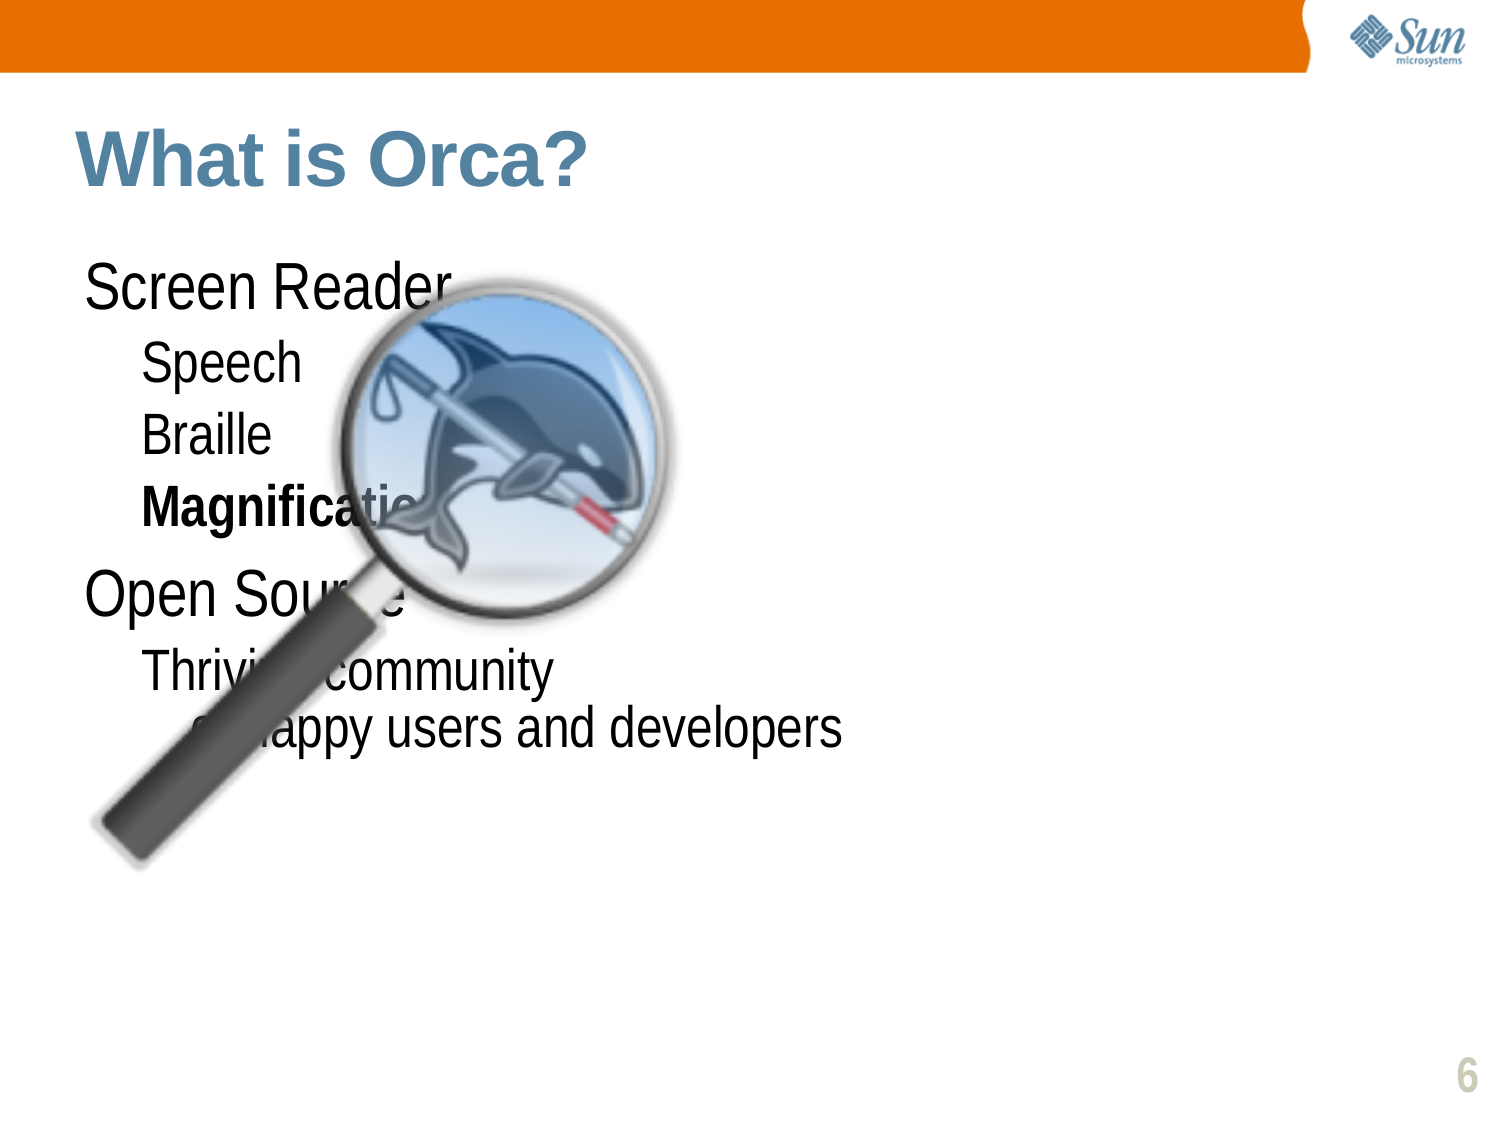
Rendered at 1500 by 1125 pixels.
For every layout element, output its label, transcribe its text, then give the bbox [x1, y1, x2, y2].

picture [0, 0, 1500, 75]
list Screen Reader Speech Braille Magnification Open Source Thriving community of happy users and developers [749, 257, 1402, 1017]
picture [74, 263, 713, 901]
title What is Orca? [75, 122, 1438, 228]
